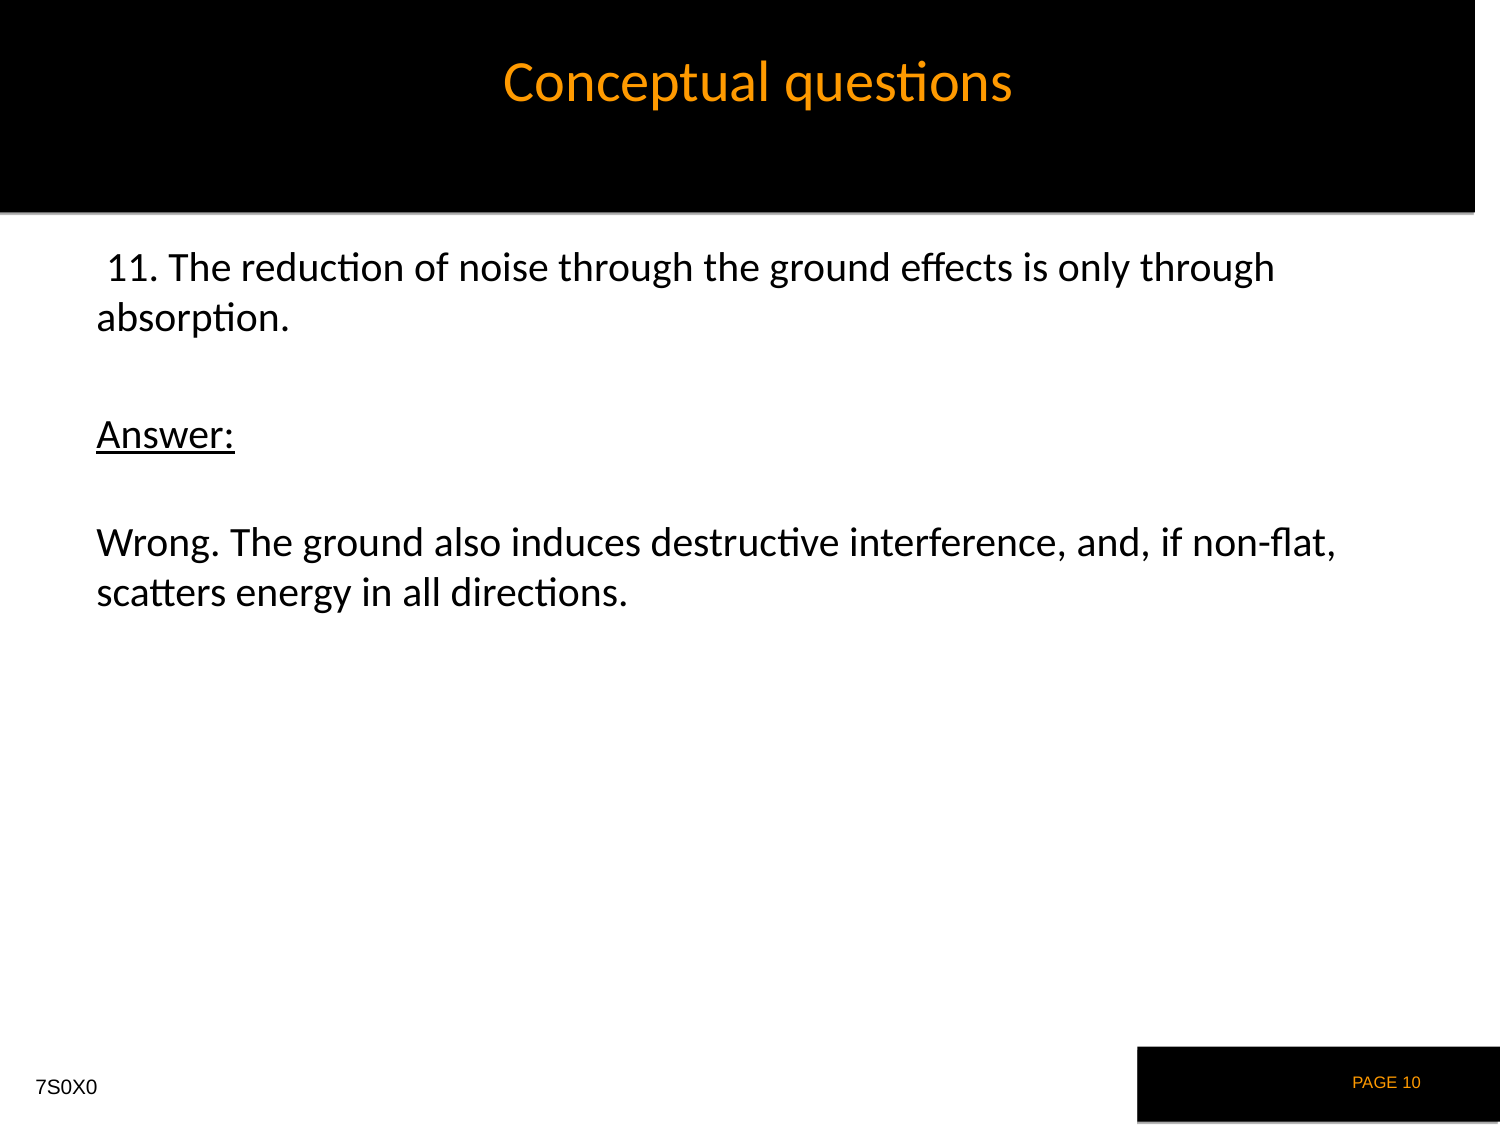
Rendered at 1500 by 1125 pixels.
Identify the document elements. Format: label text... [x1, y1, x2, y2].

text_box [1137, 1046, 1500, 1122]
text_box 7S0X0 [35, 1070, 626, 1102]
text_box PAGE 10 [1352, 1066, 1453, 1098]
text_box [0, 0, 1475, 213]
list 11. The reduction of noise through the ground effects is only through absorption. Answer: Wrong. The ground also induces destructive interference, and, if non-flat, scatters energy in all directions. [81, 232, 1394, 419]
title Conceptual questions [100, 35, 1417, 187]
